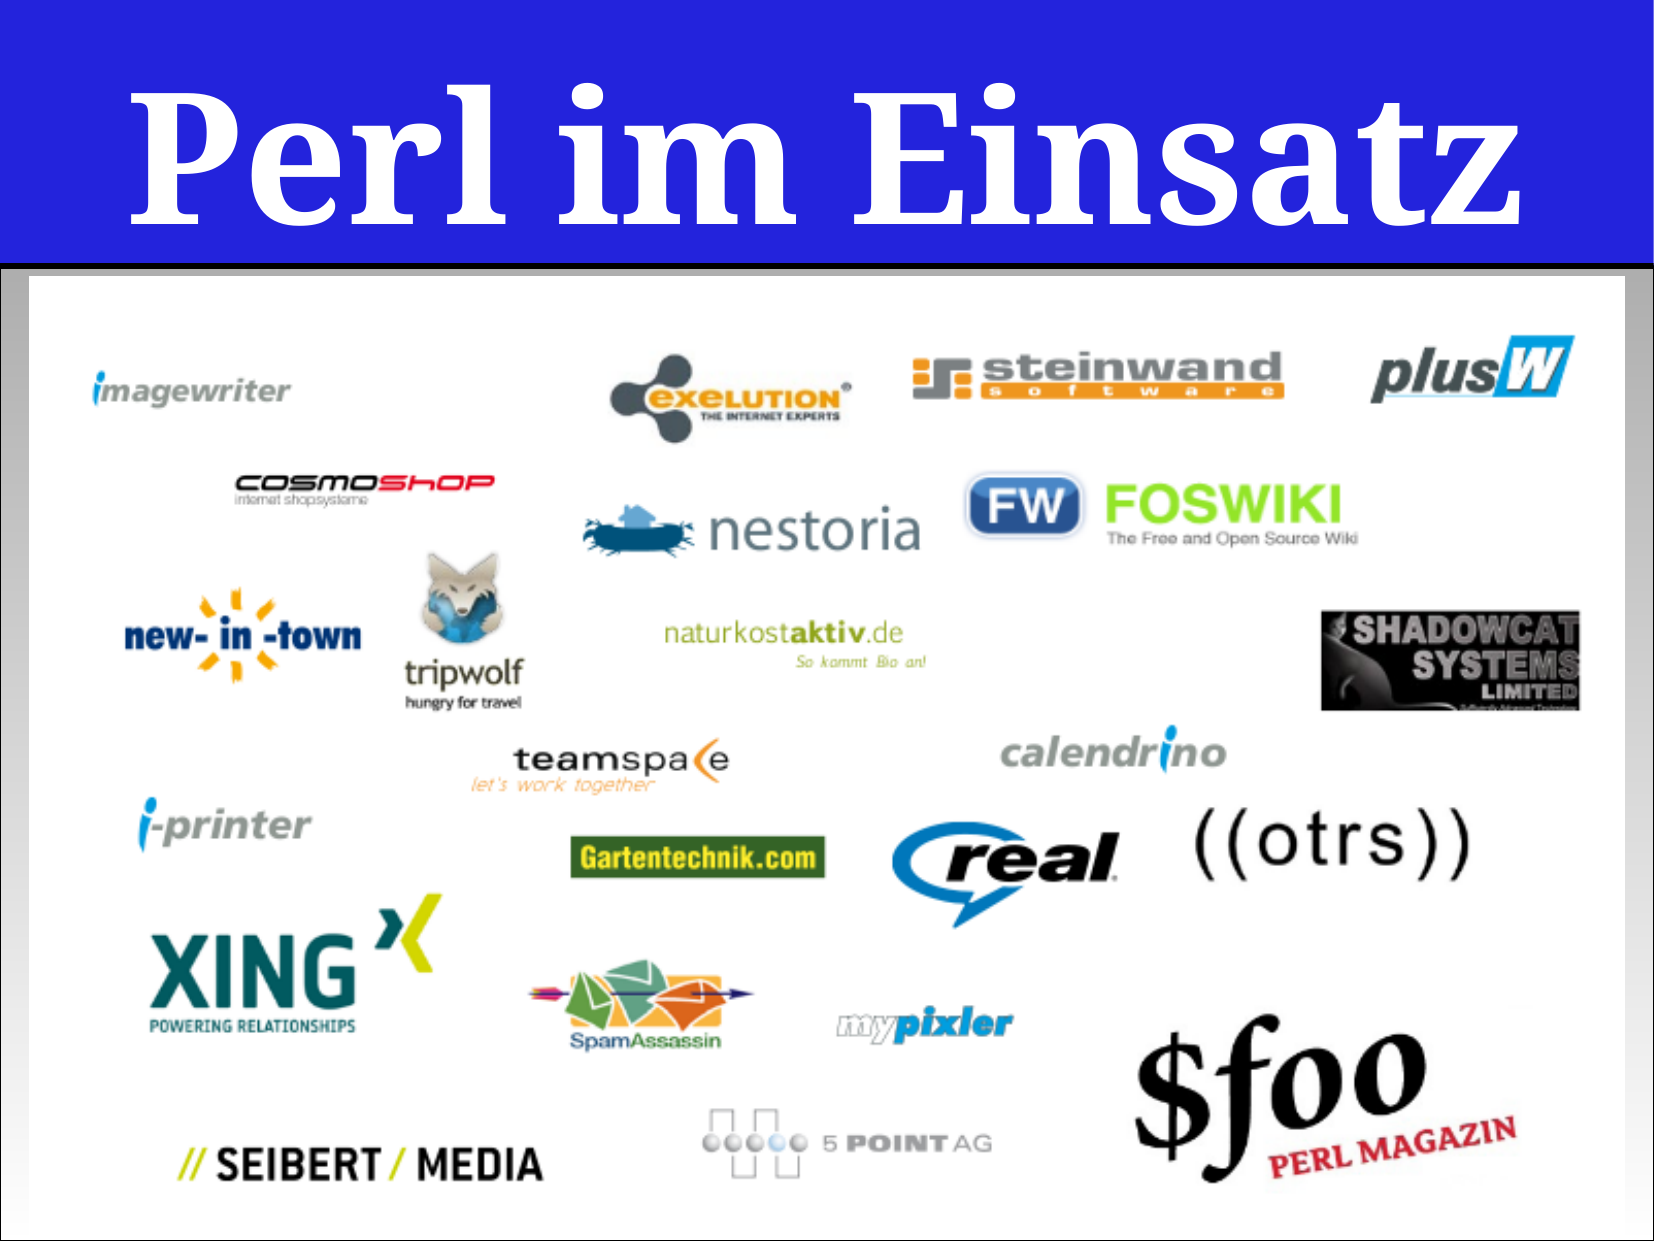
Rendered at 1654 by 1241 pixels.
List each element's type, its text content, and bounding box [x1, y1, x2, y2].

title Perl im Einsatz [82, 49, 1571, 257]
picture [29, 276, 1625, 1235]
